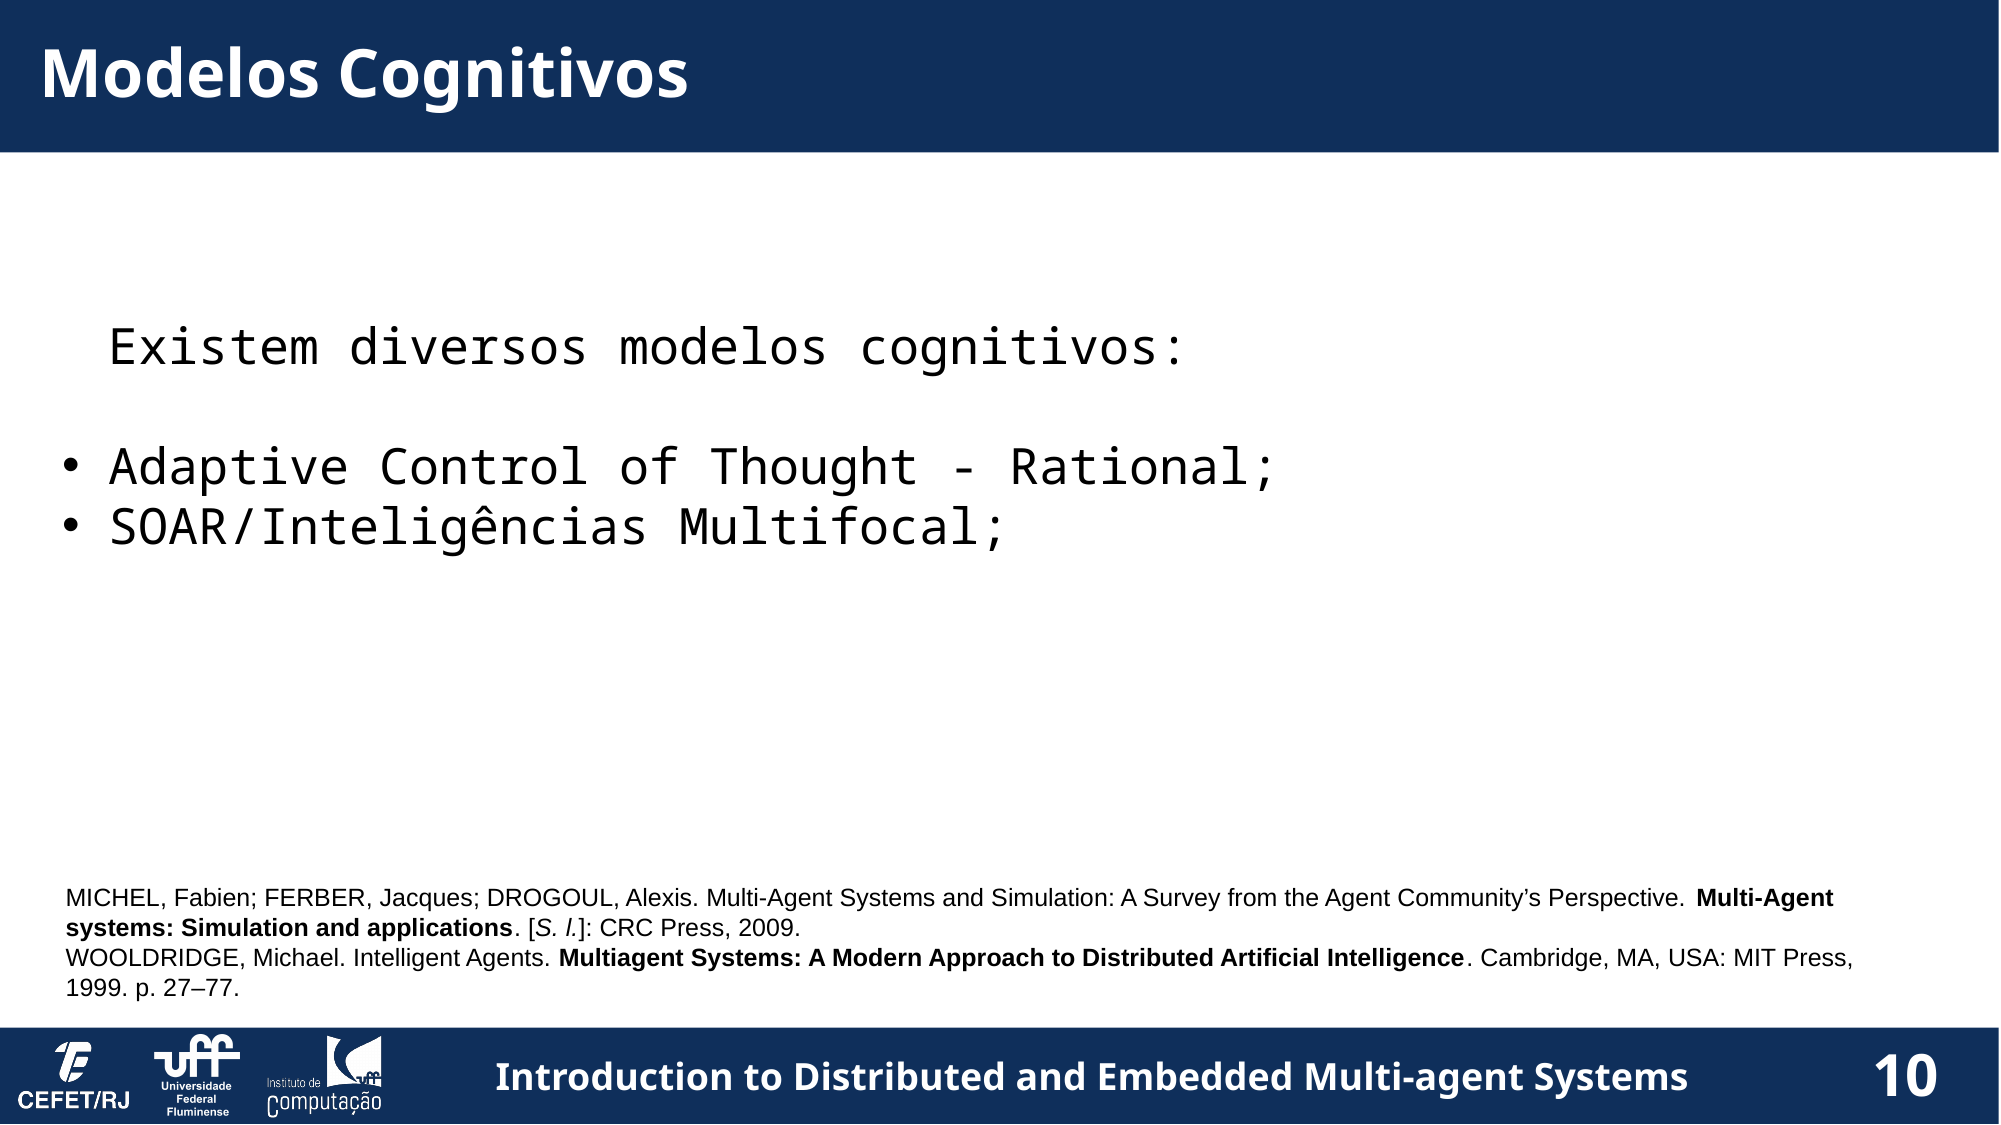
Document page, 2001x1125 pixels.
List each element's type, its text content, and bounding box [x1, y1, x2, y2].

picture [18, 1021, 129, 1125]
picture [153, 1039, 241, 1121]
text_box Modelos Cognitivos [25, 23, 1999, 119]
text_box Existem diversos modelos cognitivos: Adaptive Control of Thought - Rational; SOAR/Inteligências Multifocal; [47, 307, 1431, 562]
picture [265, 1039, 383, 1118]
text_box MICHEL, Fabien; FERBER, Jacques; DROGOUL, Alexis. Multi-Agent Systems and Simulation: A Survey from the Agent Community’s Perspective. Multi-Agent systems: Simulation and applications. [S. l.]: CRC Press, 2009. WOOLDRIDGE, Michael. Intelligent Agents. Multiagent Systems: A Modern Approach to Distributed Artificial Intelligence. Cambridge, MA, USA: MIT Press, 1999. p. 27–77. [50, 874, 1939, 1039]
